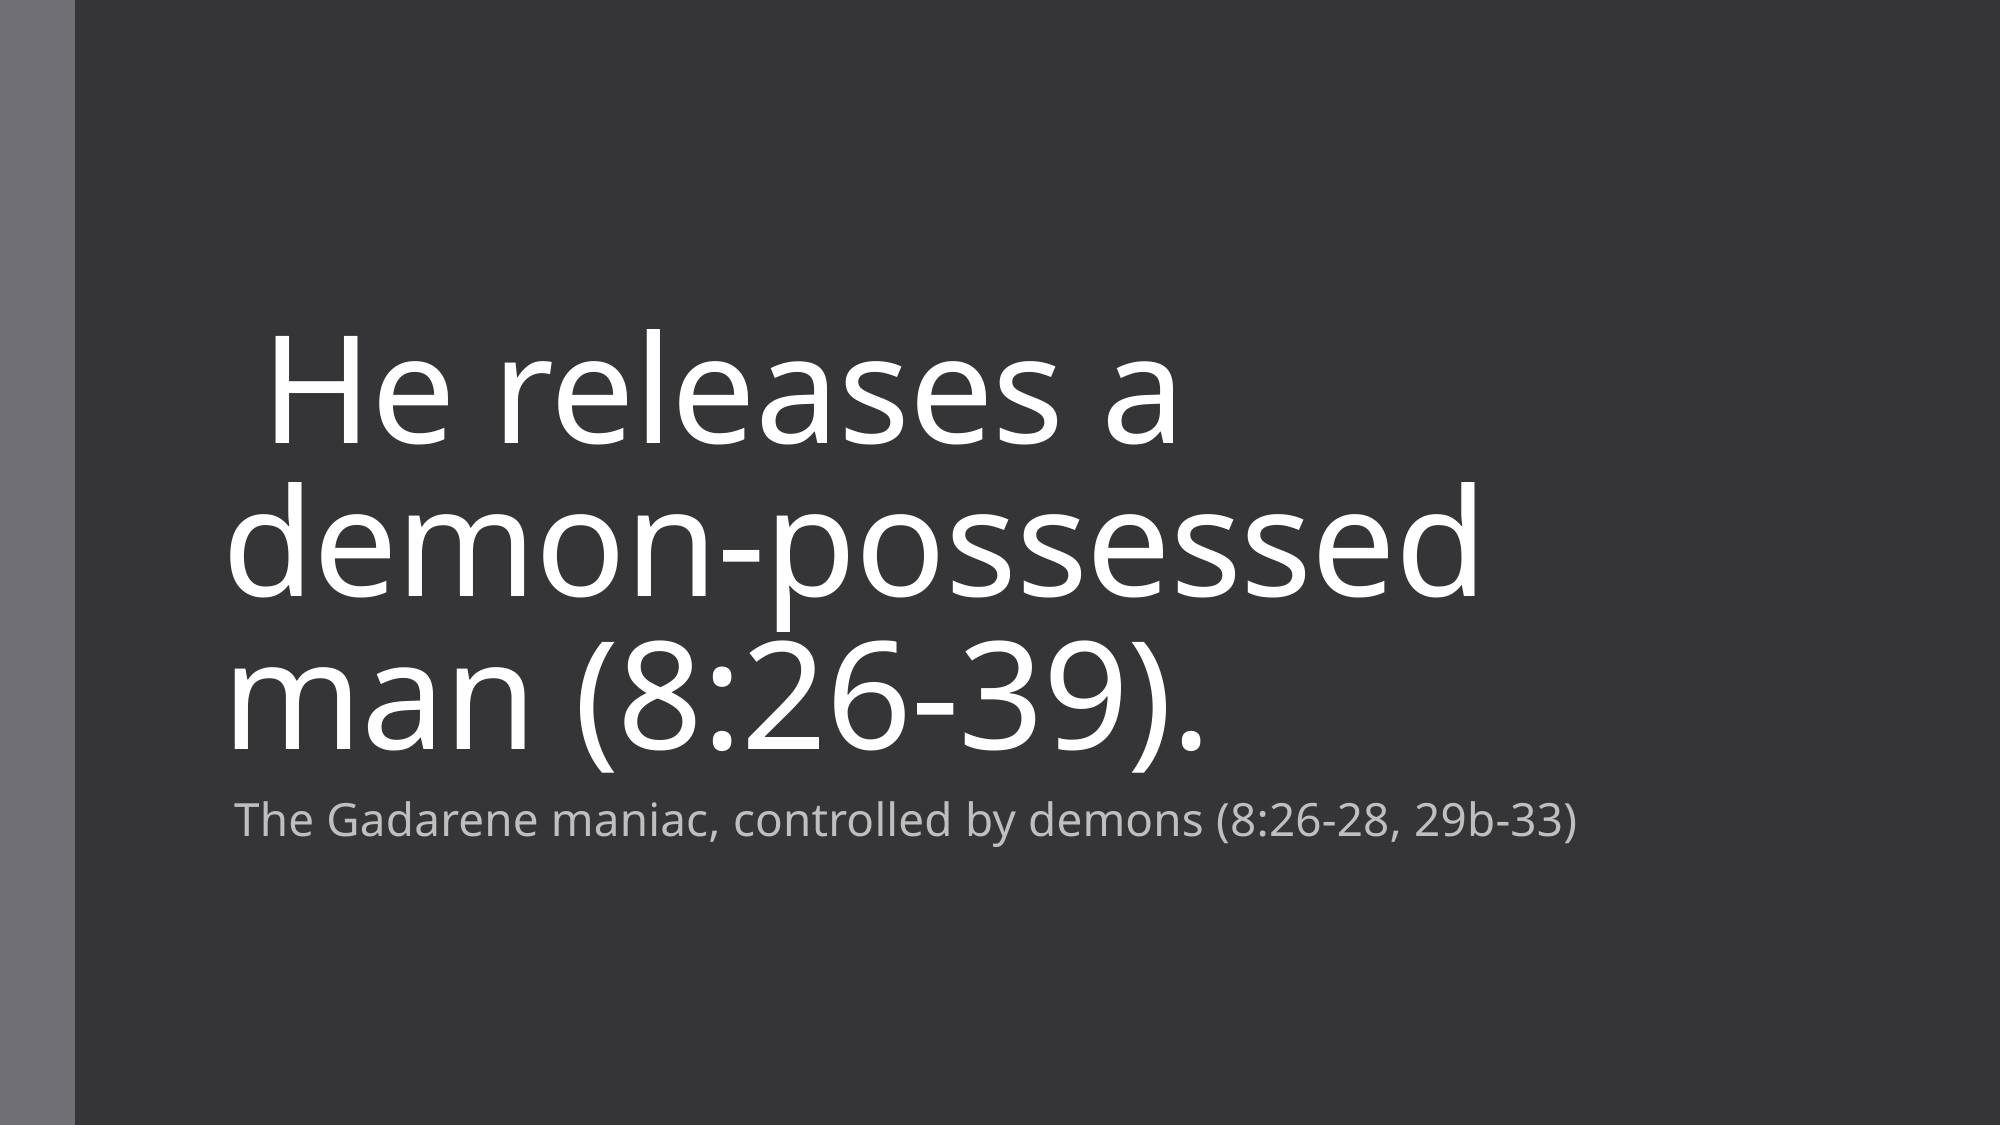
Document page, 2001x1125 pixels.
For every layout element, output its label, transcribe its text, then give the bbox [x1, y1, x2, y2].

title He releases a demon-possessed man (8:26-39). [206, 124, 1752, 787]
subtitle The Gadarene maniac, controlled by demons (8:26-28, 29b-33) [206, 787, 1752, 1066]
